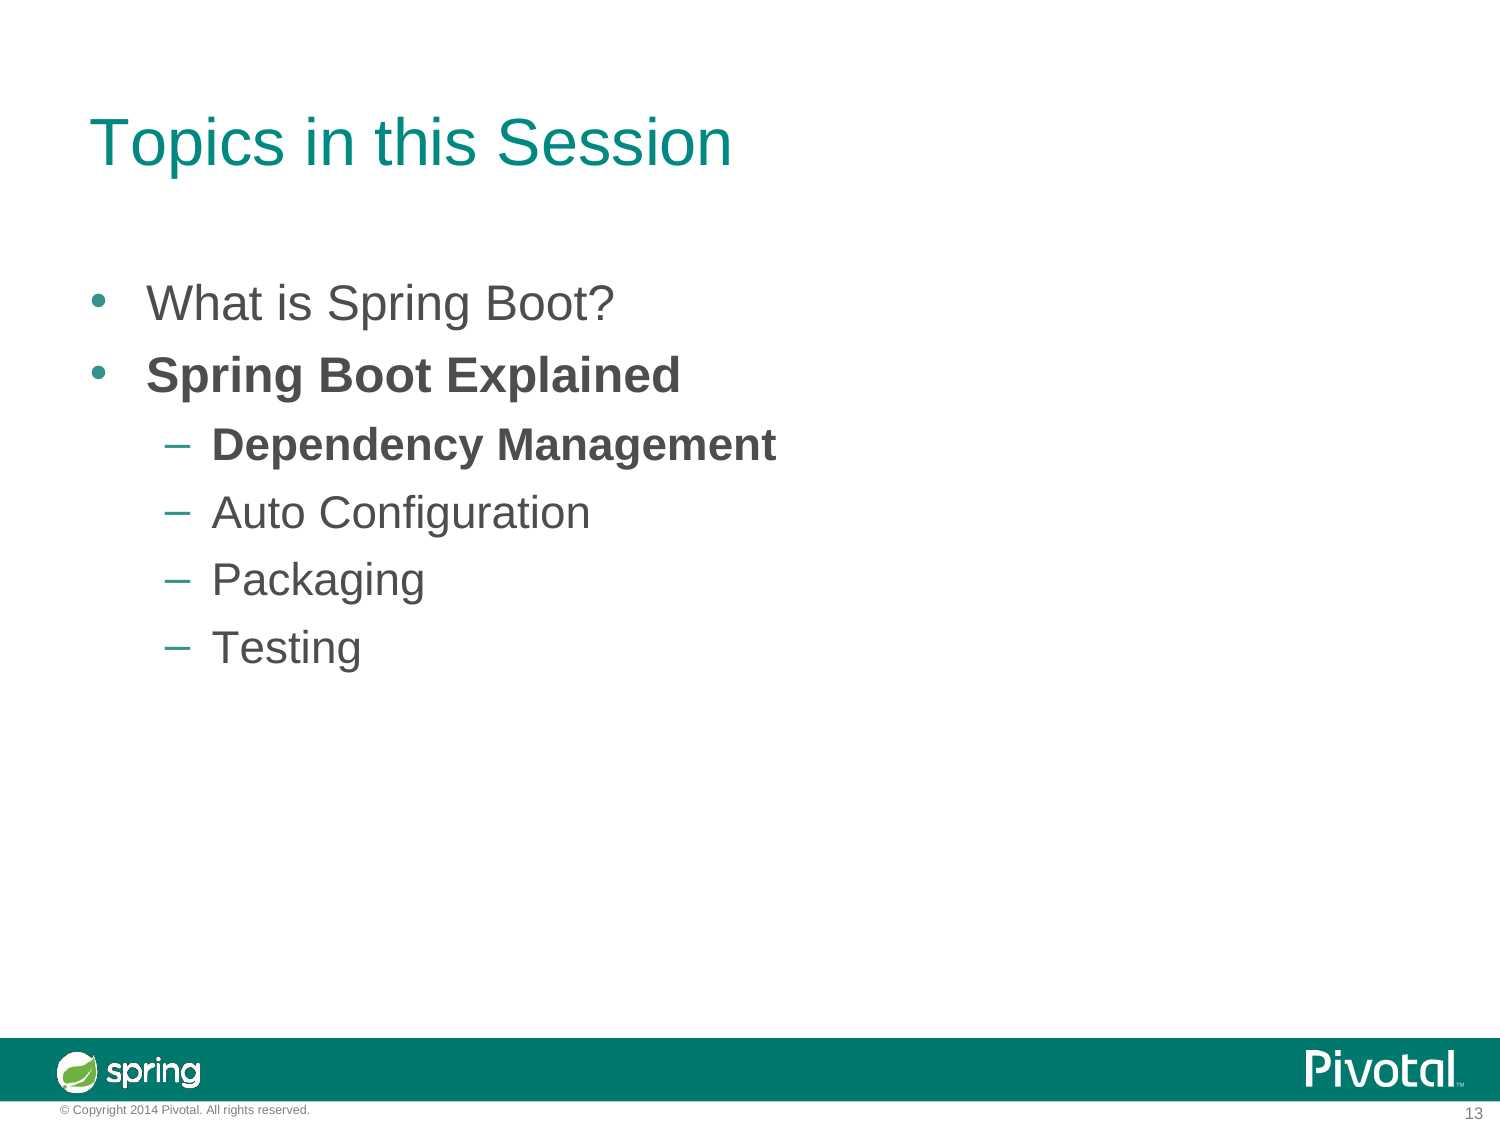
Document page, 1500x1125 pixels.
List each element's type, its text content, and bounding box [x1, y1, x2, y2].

list What is Spring Boot? Spring Boot Explained Dependency Management Auto Configuration Packaging Testing [75, 262, 1426, 931]
picture [32, 1041, 210, 1103]
picture [1306, 1050, 1464, 1087]
title Topics in this Session [75, 45, 1426, 233]
